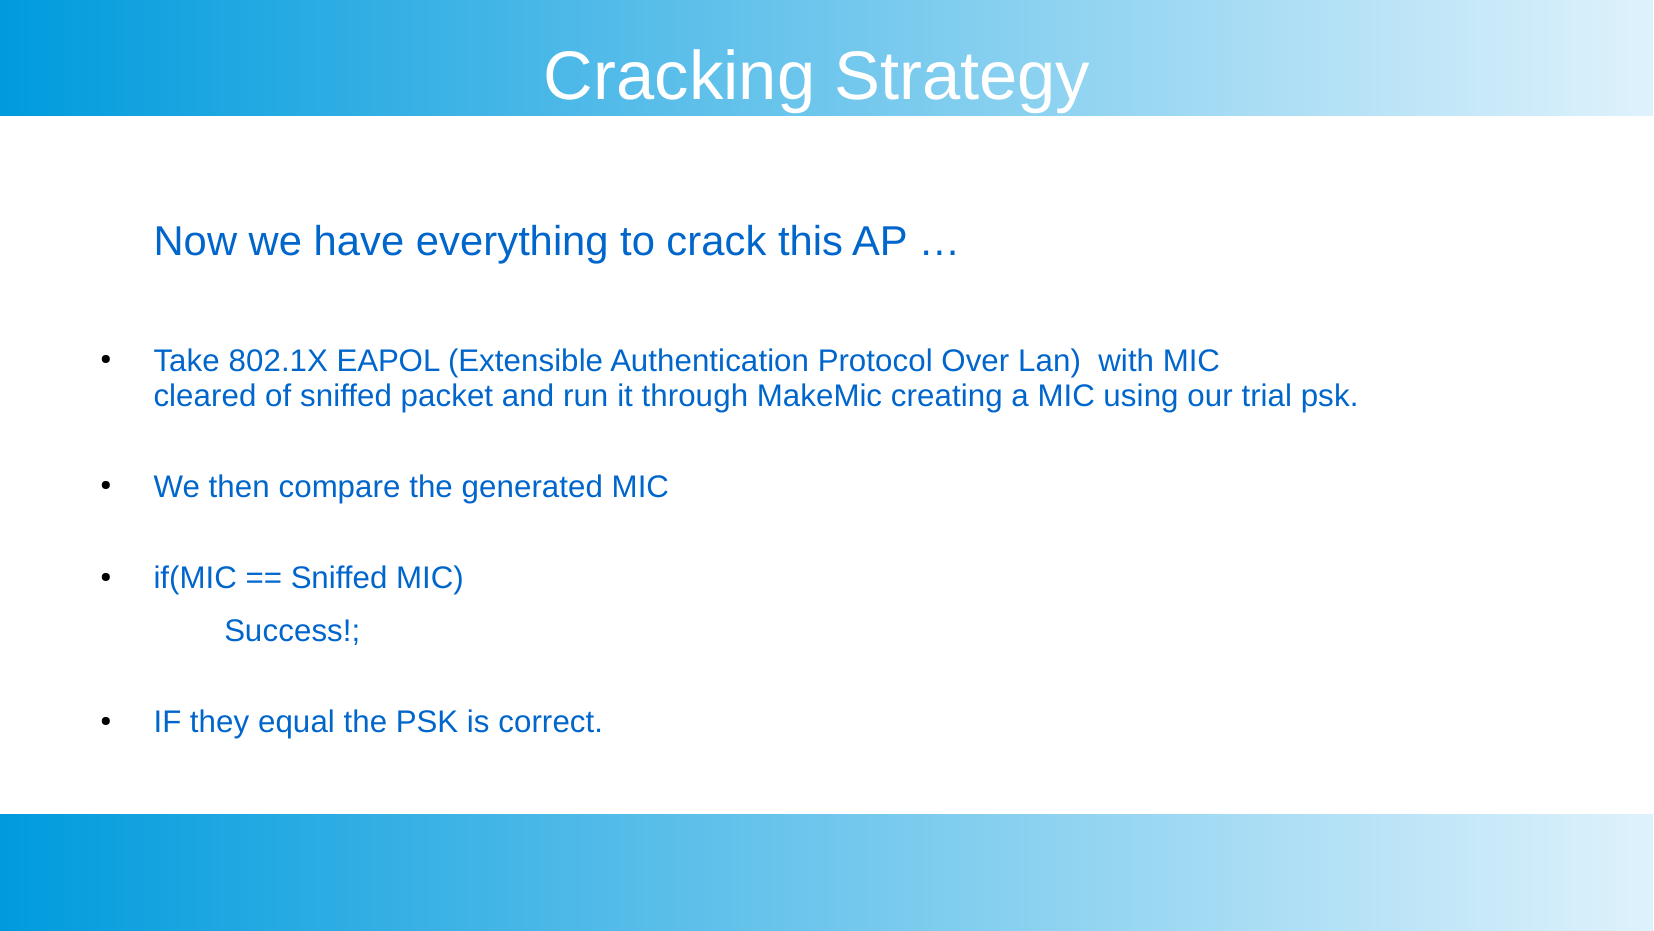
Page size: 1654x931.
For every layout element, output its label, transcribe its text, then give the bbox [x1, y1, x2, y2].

title Cracking Strategy [82, 37, 1571, 116]
list Now we have everything to crack this AP … Take 802.1X EAPOL (Extensible Authentication Protocol Over Lan) with MIC cleared of sniffed packet and run it through MakeMic creating a MIC using our trial psk. We then compare the generated MIC if(MIC == Sniffed MIC) Success!; IF they equal the PSK is correct. [82, 217, 1571, 758]
